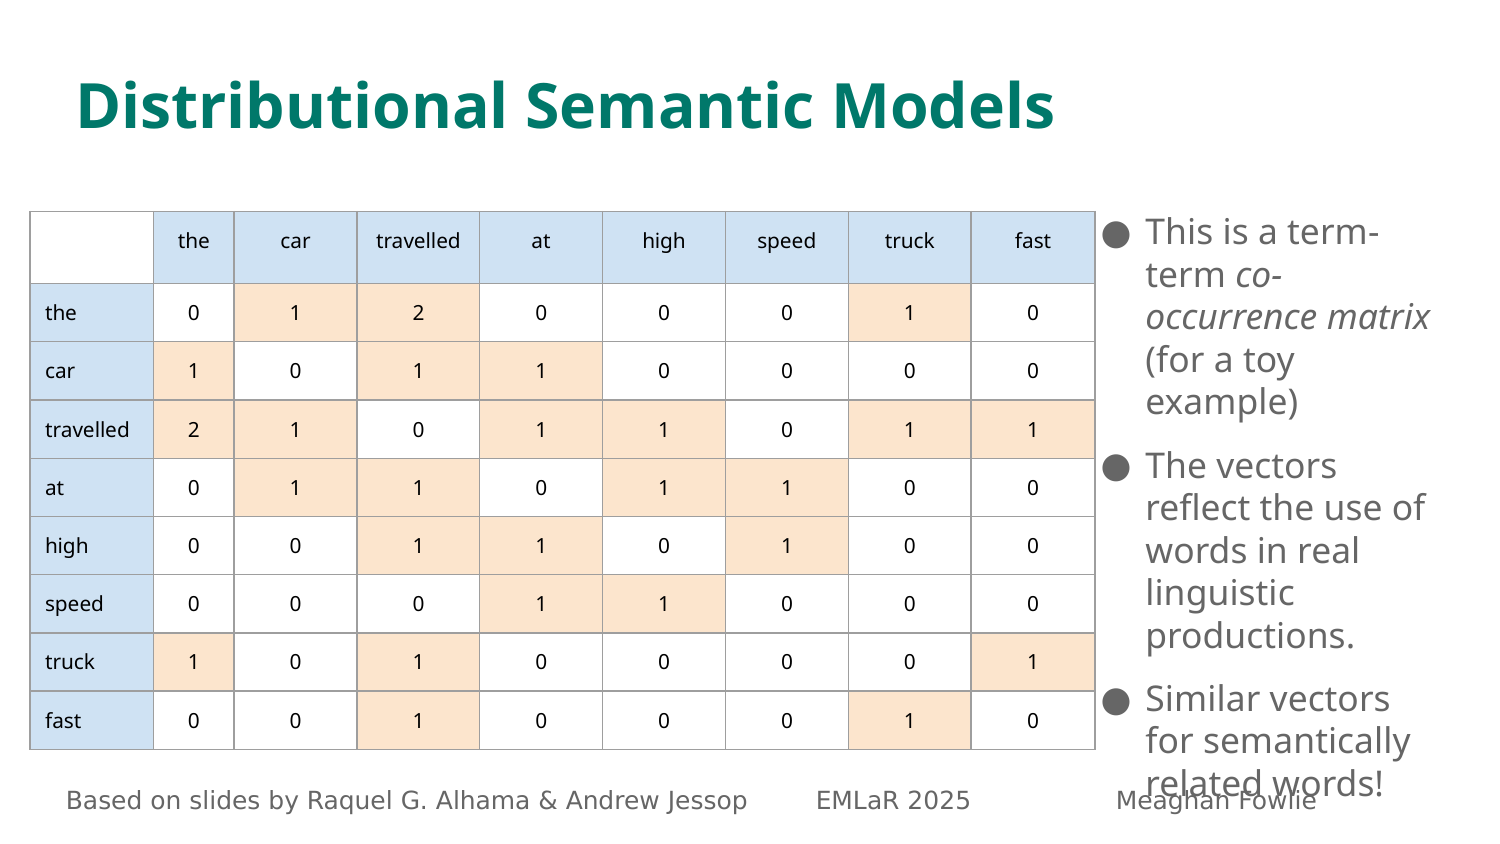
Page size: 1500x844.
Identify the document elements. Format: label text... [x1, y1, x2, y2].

table_cell 1 [726, 517, 848, 574]
table_header the [154, 212, 233, 283]
table_cell 0 [154, 517, 233, 574]
table_cell 1 [358, 692, 479, 749]
table_cell 1 [603, 575, 725, 632]
table_cell 0 [849, 459, 970, 516]
table_cell 0 [849, 634, 970, 690]
table_cell 0 [603, 517, 725, 574]
table_cell 0 [849, 342, 970, 399]
table_cell 0 [726, 342, 848, 399]
table_cell 0 [972, 517, 1074, 574]
table_cell 1 [480, 401, 602, 458]
table_cell 0 [480, 634, 602, 690]
table_cell speed [31, 575, 153, 632]
table_cell 0 [603, 692, 725, 749]
table_cell travelled [31, 401, 153, 458]
table_cell 1 [235, 284, 356, 341]
table_cell 0 [358, 401, 479, 458]
table_cell 1 [603, 401, 725, 458]
table_cell 1 [480, 517, 602, 574]
table_cell 0 [603, 284, 725, 341]
table_cell 0 [235, 692, 356, 749]
table_cell 0 [154, 575, 233, 632]
table_cell 1 [235, 401, 356, 458]
table_cell high [31, 517, 153, 574]
table_cell 1 [358, 459, 479, 516]
table_cell 0 [603, 634, 725, 690]
table_cell truck [31, 634, 153, 690]
table_cell the [31, 284, 153, 341]
table_cell 0 [235, 517, 356, 574]
table_cell 0 [235, 634, 356, 690]
table_cell 1 [972, 634, 1074, 690]
table_cell at [31, 459, 153, 516]
table_cell 0 [480, 459, 602, 516]
table_cell 0 [972, 342, 1074, 399]
table_cell 0 [480, 692, 602, 749]
table_cell 0 [726, 284, 848, 341]
table_header travelled [358, 212, 479, 283]
table_cell 1 [849, 401, 970, 458]
table_cell 0 [972, 575, 1074, 632]
table_cell 0 [849, 575, 970, 632]
table_cell 1 [480, 342, 602, 399]
table_cell 1 [154, 342, 233, 399]
table_cell 0 [235, 575, 356, 632]
table_cell 0 [726, 692, 848, 749]
table_cell 0 [726, 575, 848, 632]
table_header car [235, 212, 356, 283]
table_cell 1 [358, 634, 479, 690]
table_cell 1 [849, 692, 970, 749]
table_cell 1 [480, 575, 602, 632]
table_cell 2 [154, 401, 233, 458]
table_cell 1 [849, 284, 970, 341]
table_cell 0 [154, 284, 233, 341]
table_cell 0 [726, 634, 848, 690]
table_cell 0 [849, 517, 970, 574]
table_cell 0 [235, 342, 356, 399]
table_cell fast [31, 692, 153, 749]
table_cell 1 [358, 342, 479, 399]
table_cell 0 [726, 401, 848, 458]
table_header truck [849, 212, 970, 283]
table_header at [480, 212, 602, 283]
table_cell 0 [972, 284, 1074, 341]
table_header [31, 212, 153, 283]
table_cell 1 [972, 401, 1074, 458]
table_cell 0 [154, 459, 233, 516]
table_cell 1 [358, 517, 479, 574]
table_cell 0 [972, 692, 1074, 749]
table_cell 1 [726, 459, 848, 516]
table_cell 1 [235, 459, 356, 516]
table_cell 1 [603, 459, 725, 516]
text_box This is a term-term co-occurrence matrix (for a toy example) The vectors reflect the use of words in real linguistic productions. Similar vectors for semantically related words! [1074, 194, 1461, 819]
table_cell 0 [154, 692, 233, 749]
table_cell 0 [480, 284, 602, 341]
table_header fast [972, 212, 1074, 283]
table_cell car [31, 342, 153, 399]
table_cell 0 [358, 575, 479, 632]
table_cell 1 [154, 634, 233, 690]
title Distributional Semantic Models [75, 33, 1425, 175]
table_header high [603, 212, 725, 283]
table_cell 0 [603, 342, 725, 399]
table_header speed [726, 212, 848, 283]
table_cell 0 [972, 459, 1074, 516]
table_cell 2 [358, 284, 479, 341]
